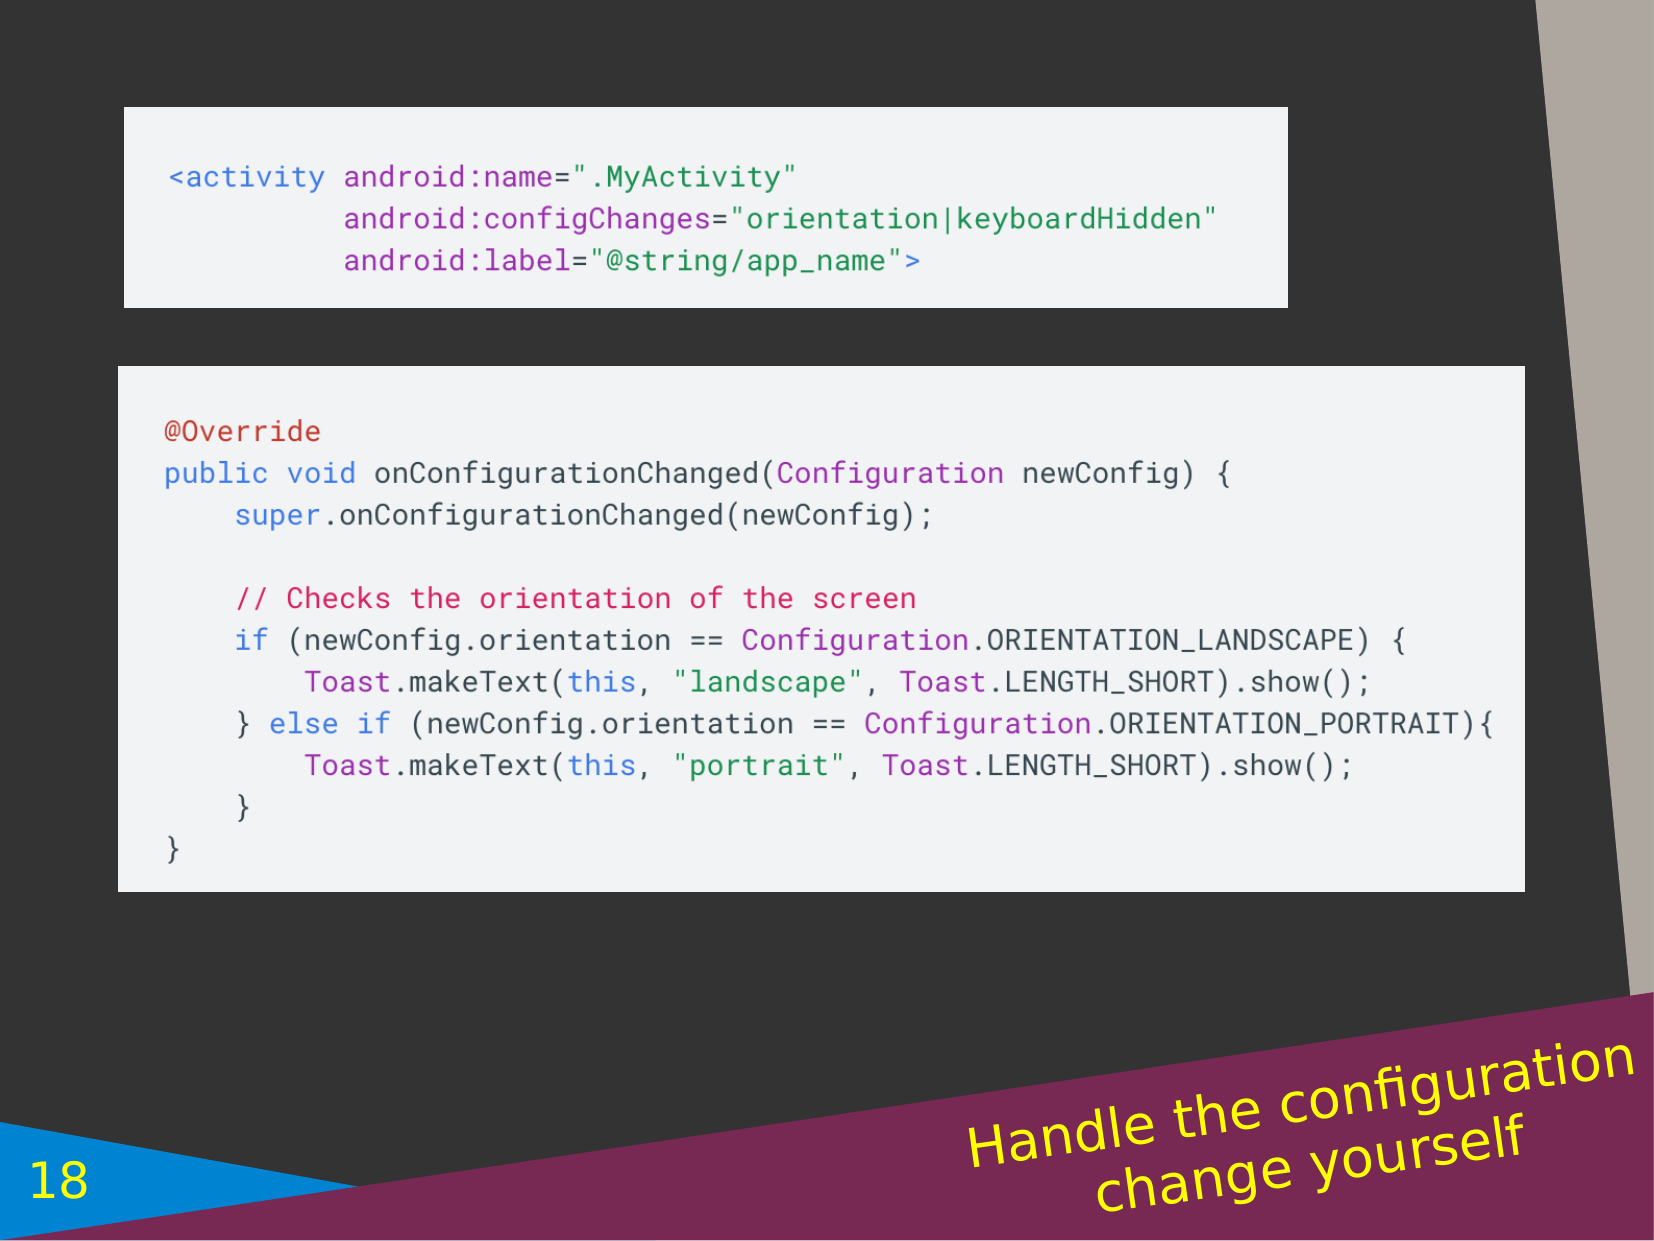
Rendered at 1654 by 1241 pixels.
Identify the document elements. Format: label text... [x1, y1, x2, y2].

picture [118, 366, 1525, 892]
title Handle the configuration change yourself [956, 995, 1654, 1241]
picture [124, 107, 1288, 308]
